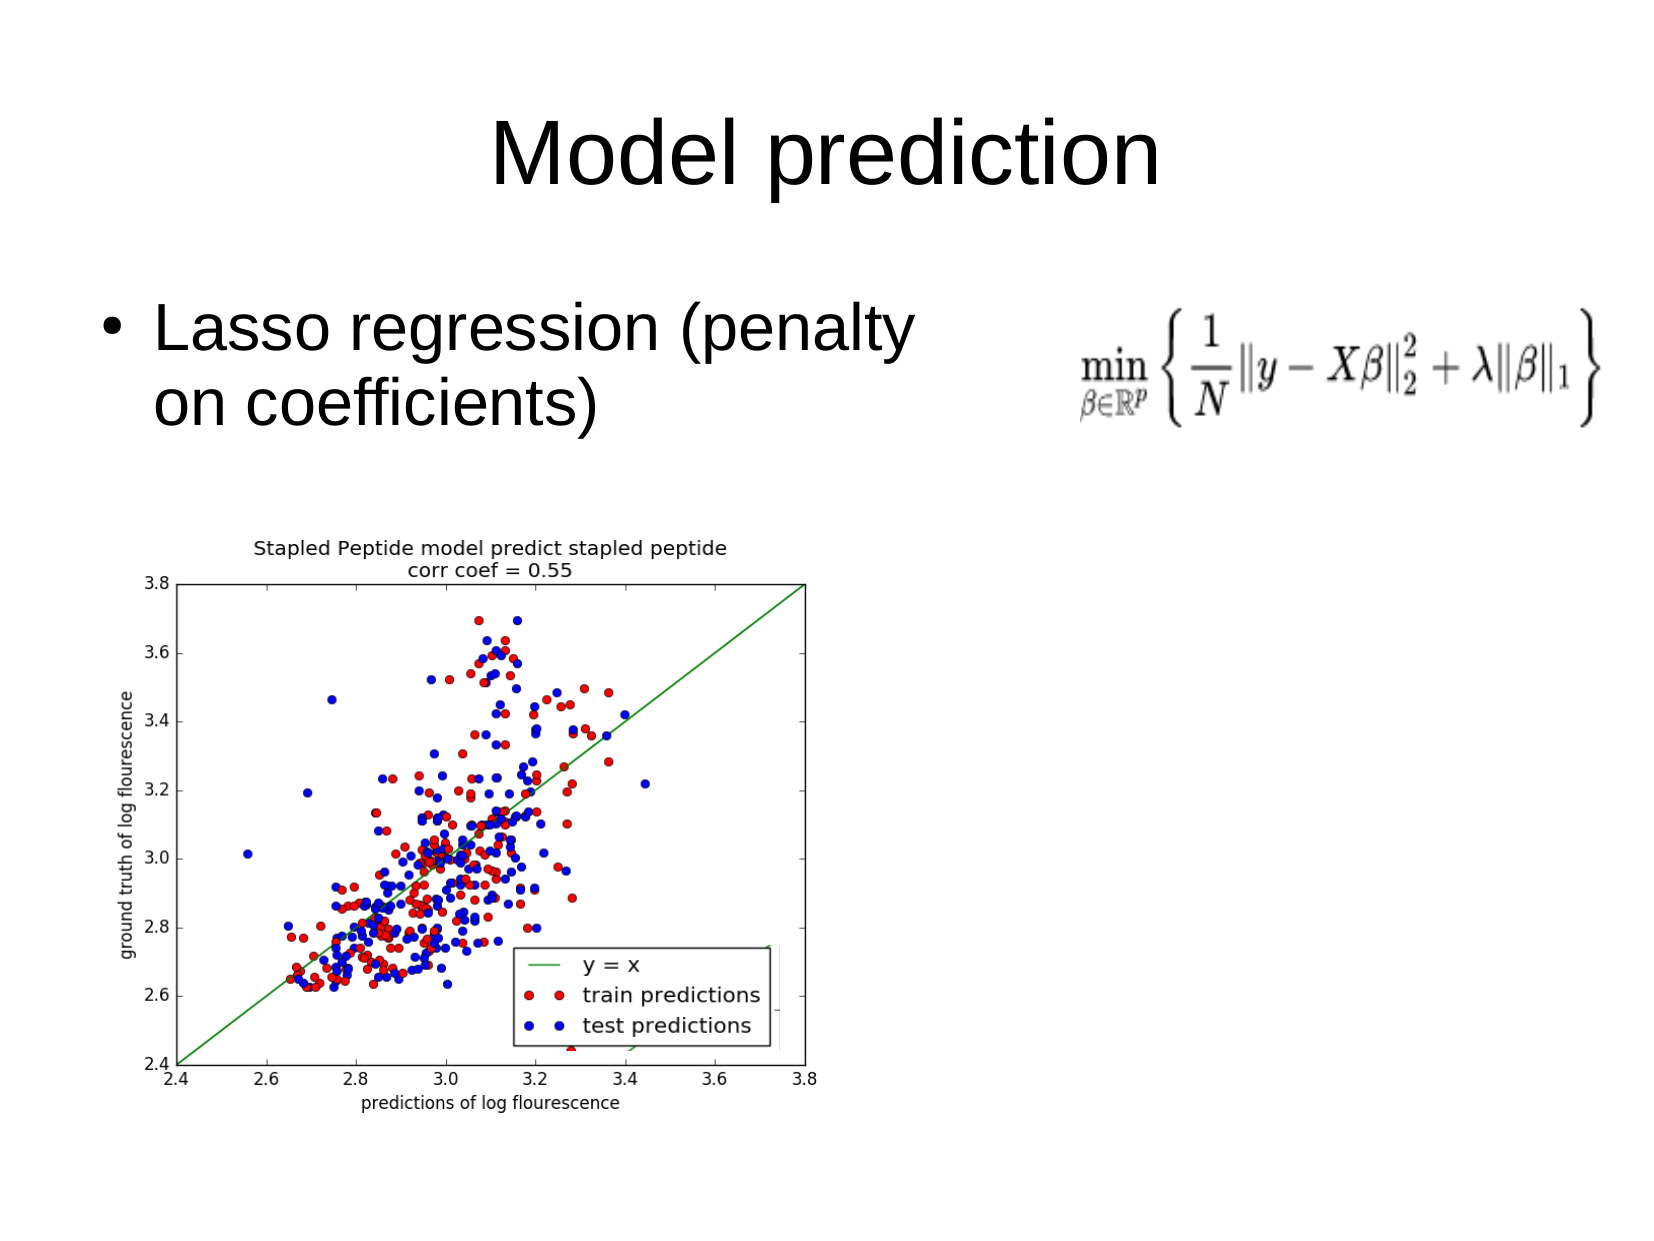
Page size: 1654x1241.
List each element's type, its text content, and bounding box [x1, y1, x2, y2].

picture [1080, 302, 1606, 436]
picture [75, 524, 886, 1126]
list Lasso regression (penalty on coefficients) [82, 290, 1571, 1010]
title Model prediction [82, 49, 1571, 257]
